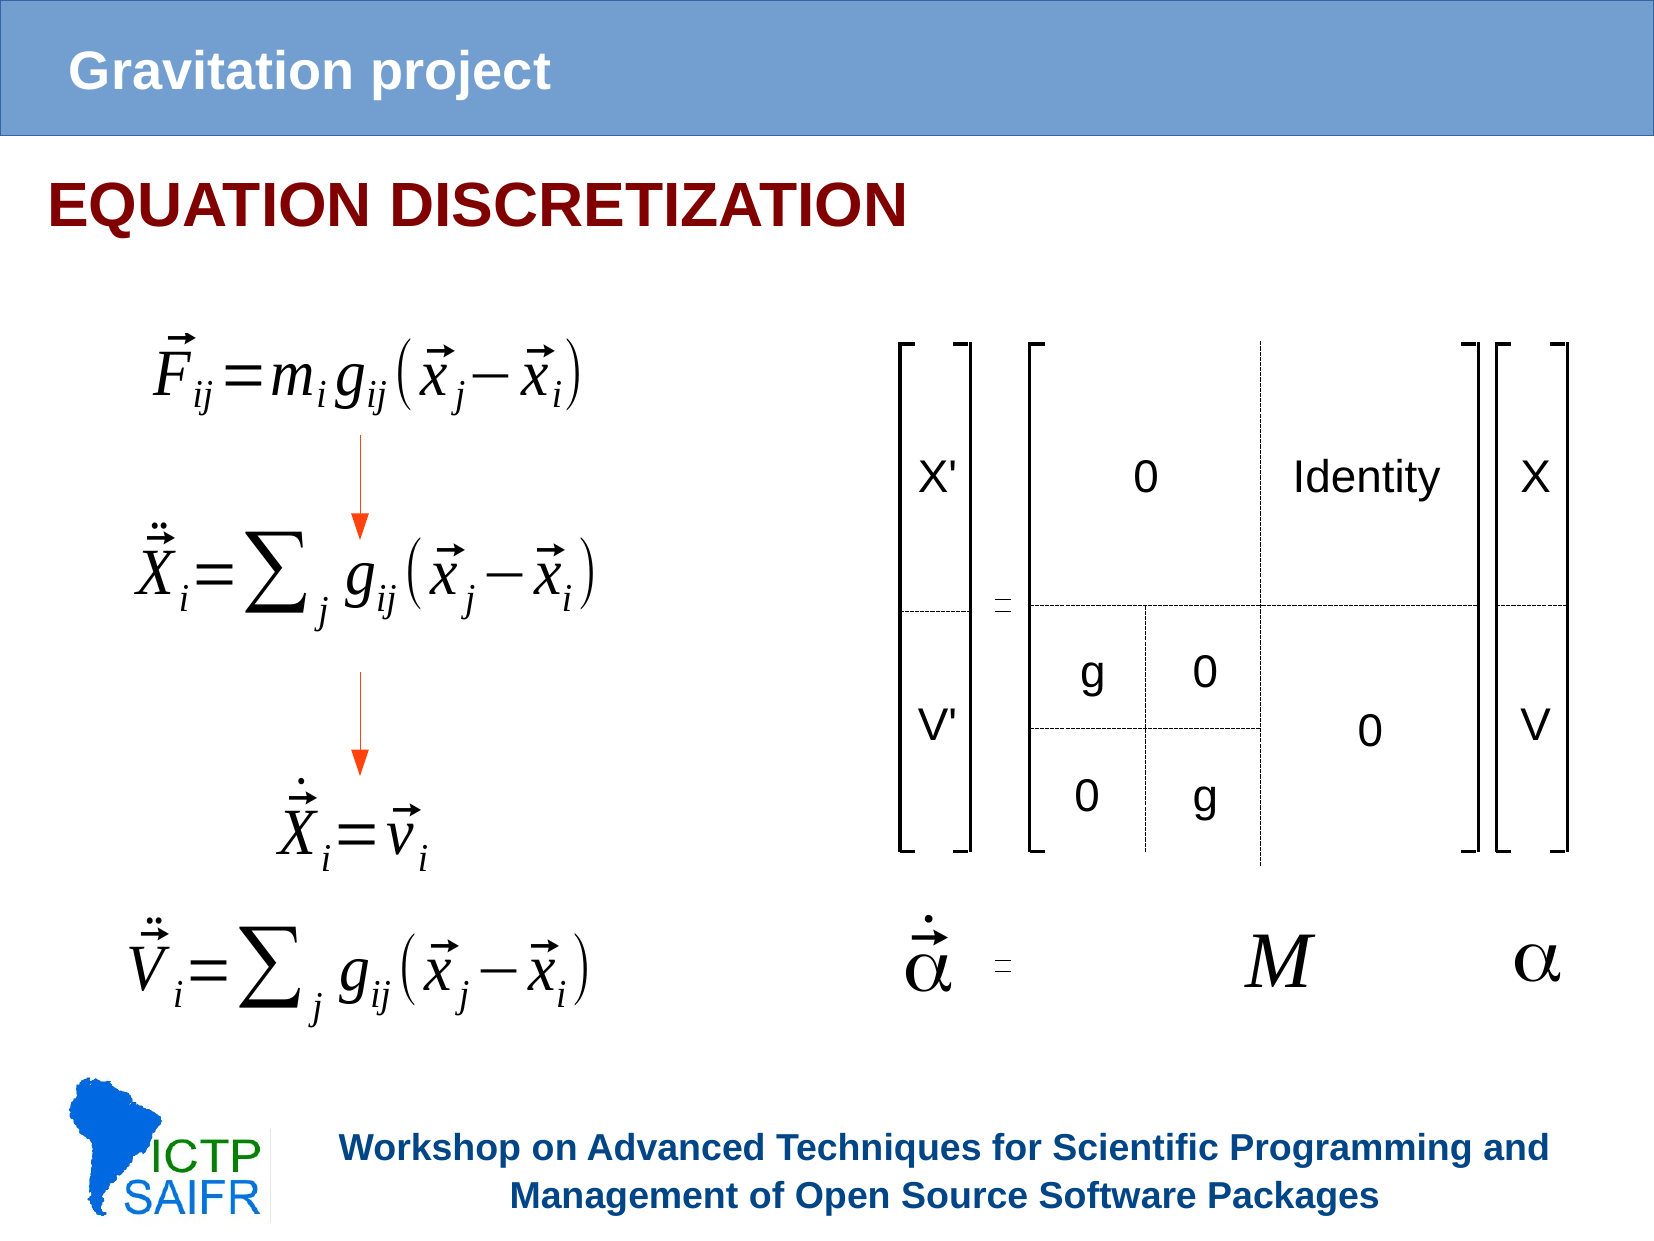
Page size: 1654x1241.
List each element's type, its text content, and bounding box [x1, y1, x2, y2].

chart [1492, 941, 1583, 987]
text_box Workshop on Advanced Techniques for Scientific Programming and Management of Open Source Software Packages [255, 1112, 1636, 1233]
text_box [0, 0, 1654, 136]
text_box Gravitation project [54, 33, 580, 109]
chart [111, 912, 606, 1028]
chart [117, 516, 612, 633]
chart [134, 333, 601, 418]
text_box 0 [1059, 762, 1150, 829]
picture [47, 1064, 271, 1235]
text_box g [1065, 638, 1156, 705]
text_box 0 [1118, 443, 1209, 510]
text_box Identity [1272, 443, 1462, 522]
text_box 0 [1343, 697, 1434, 764]
text_box 0 [1177, 638, 1268, 705]
text_box X [1505, 443, 1581, 510]
text_box g [1177, 762, 1268, 829]
chart [258, 776, 443, 879]
text_box V' [903, 691, 979, 758]
chart [883, 911, 975, 996]
text_box X' [903, 443, 979, 510]
text_box EQUATION DISCRETIZATION [20, 162, 936, 317]
text_box V [1505, 691, 1581, 758]
chart [1220, 917, 1339, 1007]
